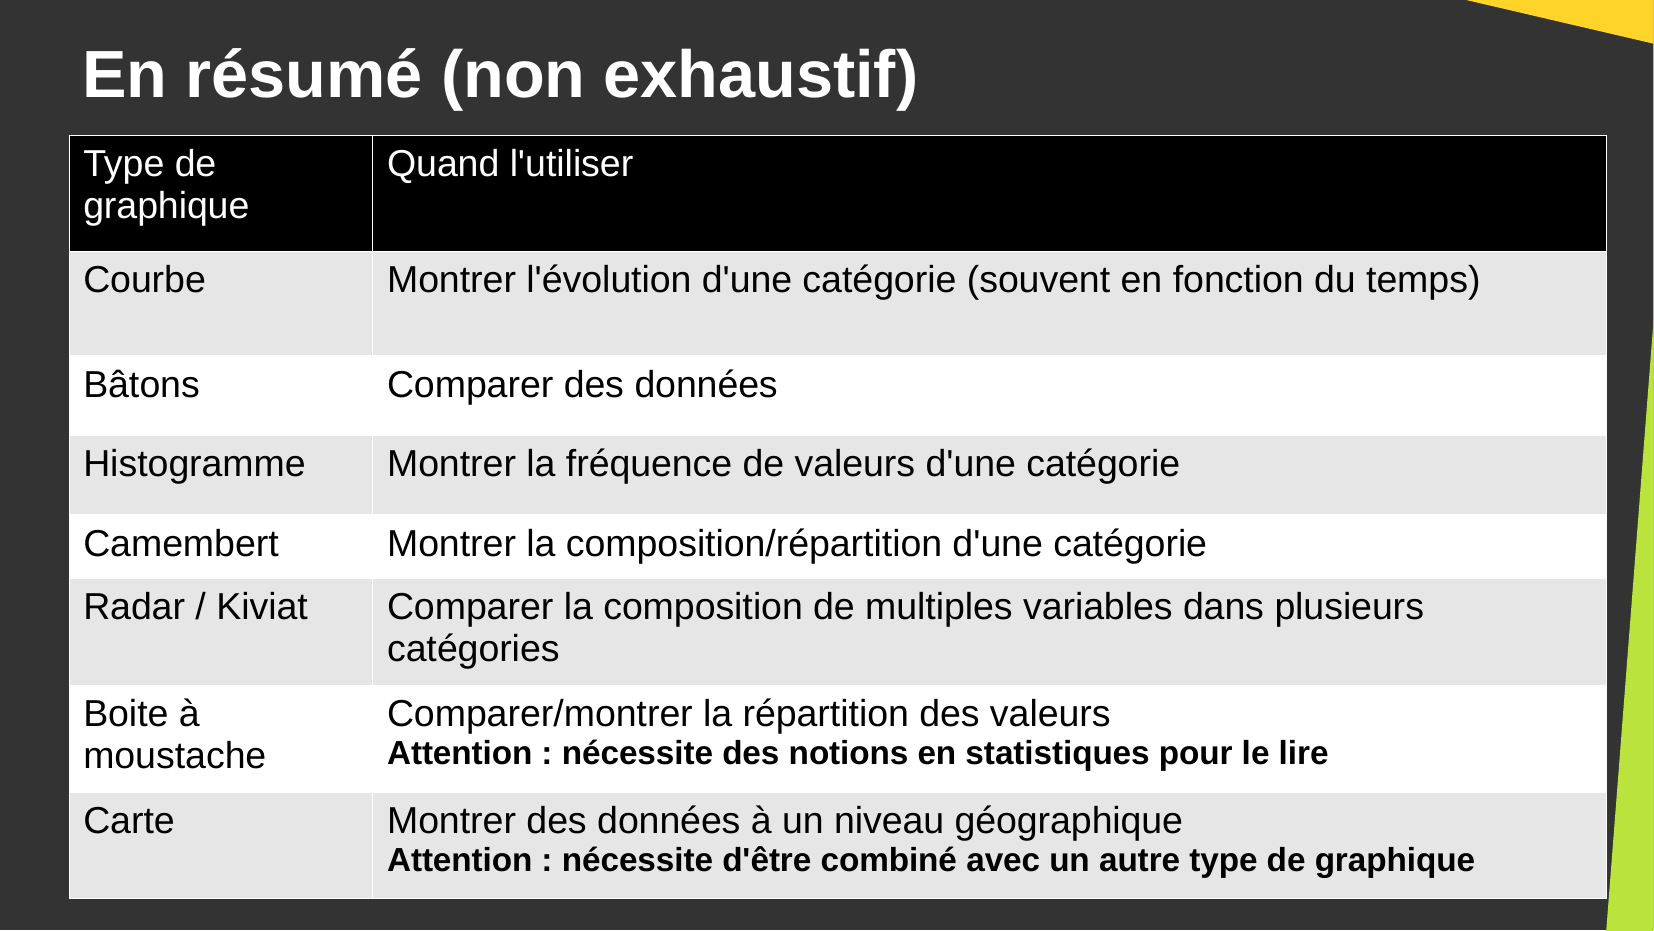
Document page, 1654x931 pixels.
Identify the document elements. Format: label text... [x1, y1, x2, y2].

table_cell Montrer des données à un niveau géographique Attention : nécessite d'être combiné avec un autre type de graphique [373, 793, 1606, 898]
table_cell Radar / Kiviat [70, 579, 372, 685]
table_cell Montrer la fréquence de valeurs d'une catégorie [373, 436, 1606, 514]
table_header Quand l'utiliser [373, 136, 1606, 251]
title En résumé (non exhaustif) [82, 37, 1571, 115]
table_cell Montrer la composition/répartition d'une catégorie [373, 515, 1606, 578]
table_cell Histogramme [70, 436, 372, 514]
table_cell Montrer l'évolution d'une catégorie (souvent en fonction du temps) [373, 252, 1606, 355]
table_cell Comparer la composition de multiples variables dans plusieurs catégories [373, 579, 1606, 685]
table_cell Bâtons [70, 356, 372, 435]
table_header Type de graphique [70, 136, 372, 251]
table_cell Comparer/montrer la répartition des valeurs Attention : nécessite des notions en statistiques pour le lire [373, 686, 1606, 792]
table_cell Carte [70, 793, 372, 898]
table_cell Courbe [70, 252, 372, 355]
table_cell Boite à moustache [70, 686, 372, 792]
text_box [1466, 0, 1654, 44]
table_cell Camembert [70, 515, 372, 578]
table_cell Comparer des données [373, 356, 1606, 435]
text_box [1606, 314, 1654, 931]
